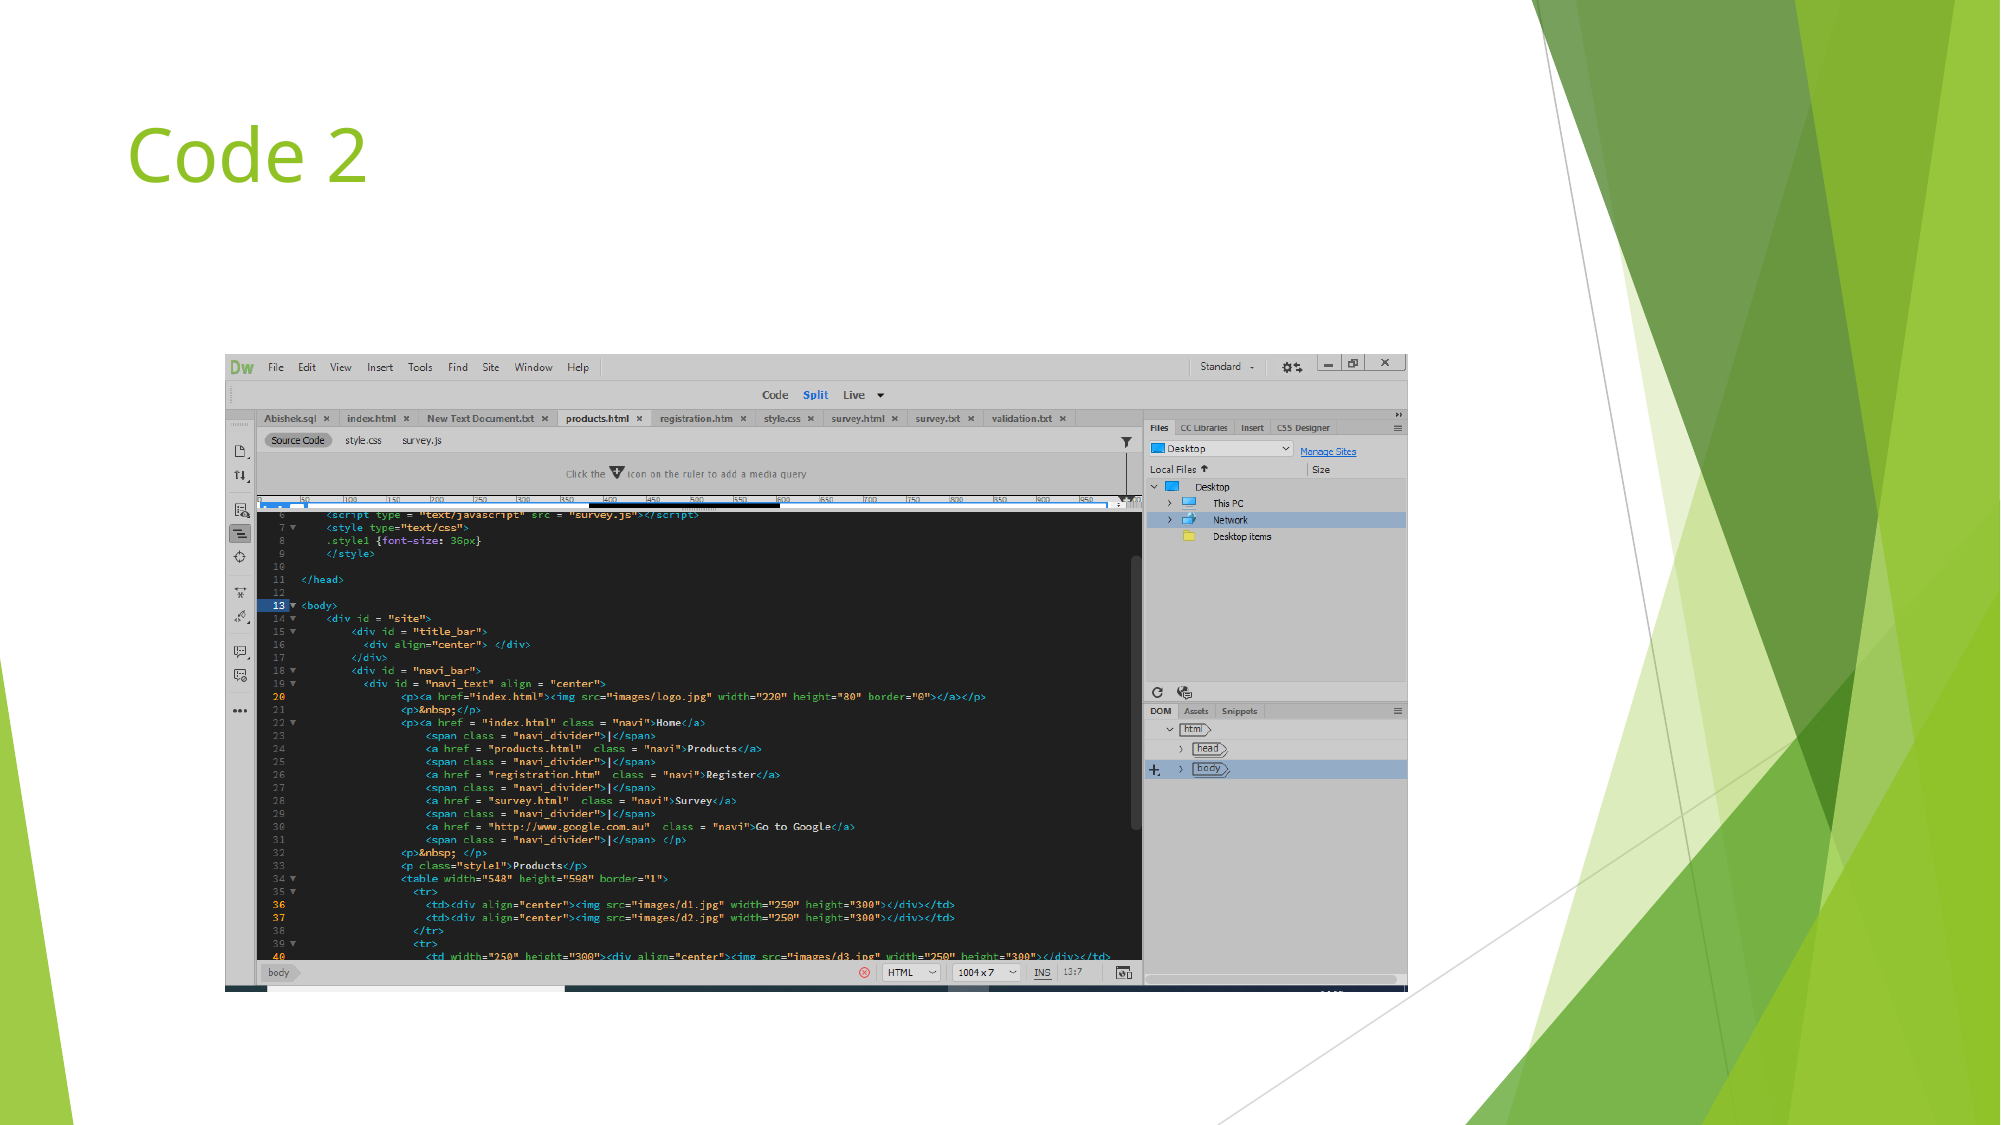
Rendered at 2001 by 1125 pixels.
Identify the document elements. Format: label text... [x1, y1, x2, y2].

picture [225, 354, 1408, 992]
title Code 2 [111, 99, 1522, 317]
